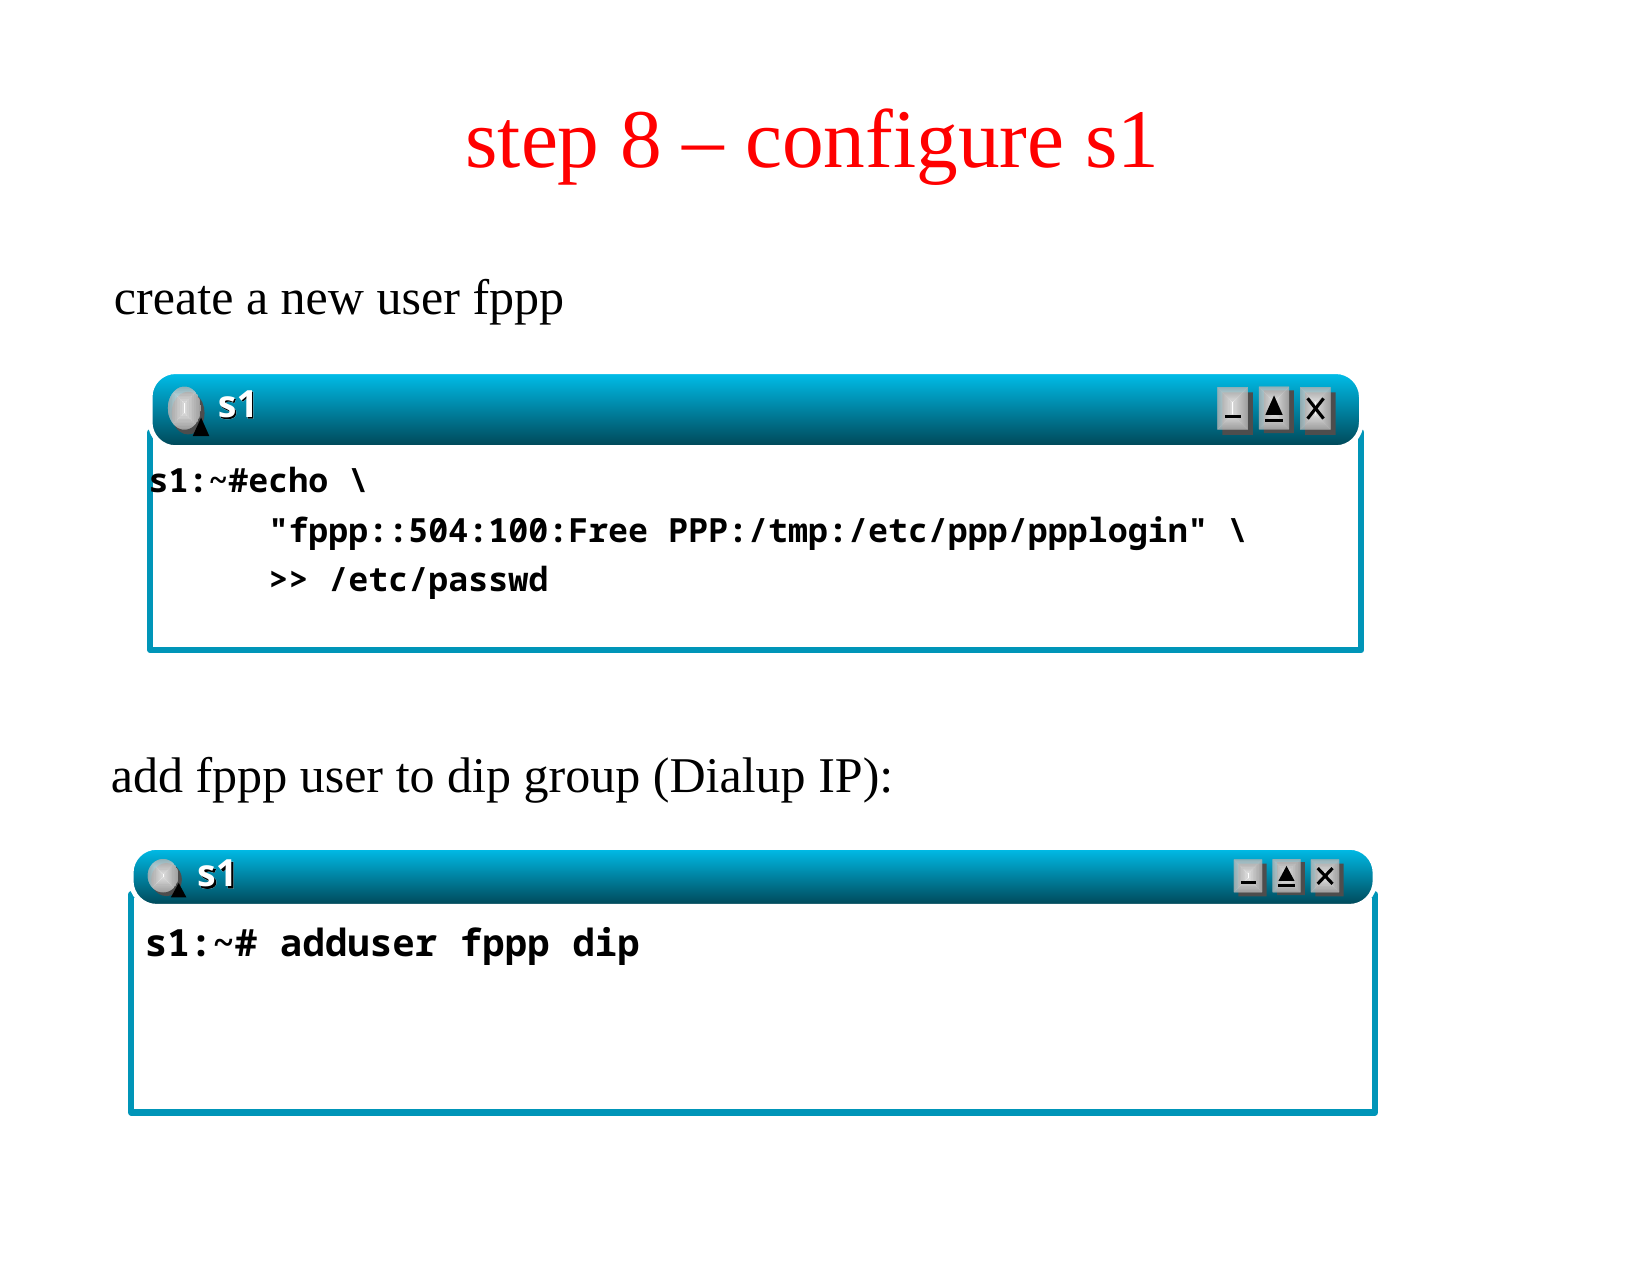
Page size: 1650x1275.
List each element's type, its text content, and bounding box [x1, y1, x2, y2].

text_box s1 [217, 377, 626, 454]
text_box step 8 – configure s1 [81, 45, 1545, 233]
text_box s1 [197, 847, 577, 944]
text_box s1:~# adduser fppp dip [132, 906, 1375, 1107]
text_box add fppp user to dip group (Dialup IP): [78, 740, 1541, 1176]
text_box s1:~#echo \ "fppp::504:100:Free PPP:/tmp:/etc/ppp/ppplogin" \ >> /etc/passwd [136, 447, 1347, 663]
text_box [150, 371, 1362, 448]
text_box [131, 847, 197, 907]
text_box create a new user fppp [81, 262, 1544, 697]
text_box [577, 847, 1375, 907]
